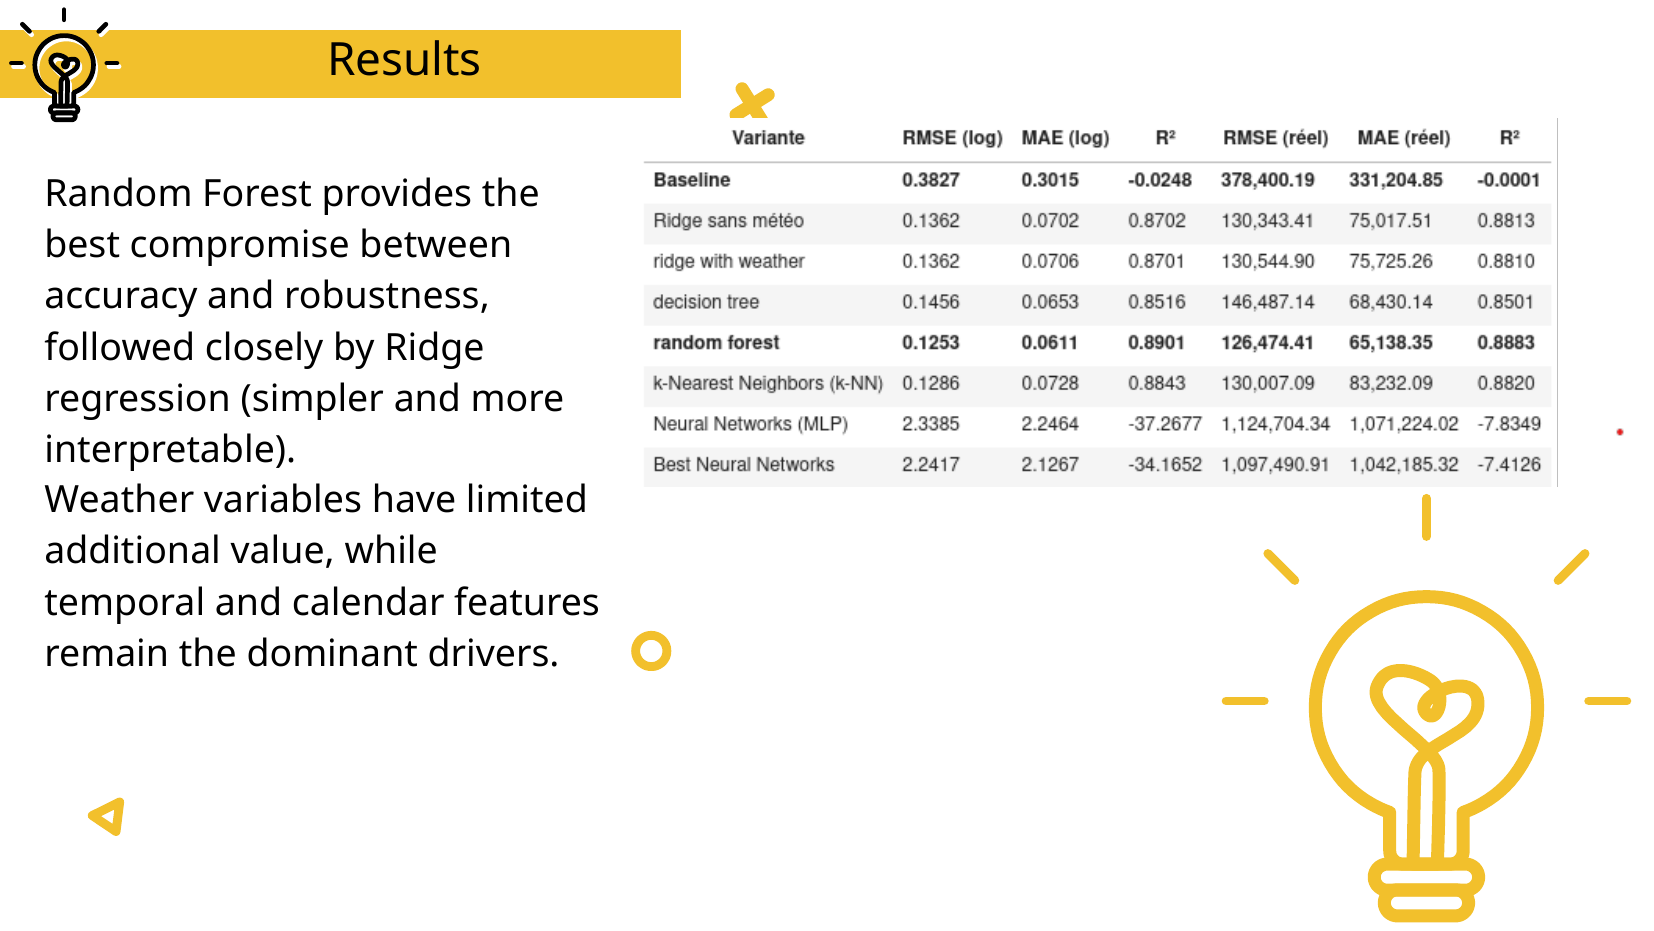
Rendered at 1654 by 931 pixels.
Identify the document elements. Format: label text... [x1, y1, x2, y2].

text_box Results [132, 17, 677, 97]
text_box Random Forest provides the best compromise between accuracy and robustness, followed closely by Ridge regression (simpler and more interpretable). Weather variables have limited additional value, while temporal and calendar features remain the dominant drivers. [29, 159, 621, 685]
picture [638, 118, 1625, 487]
